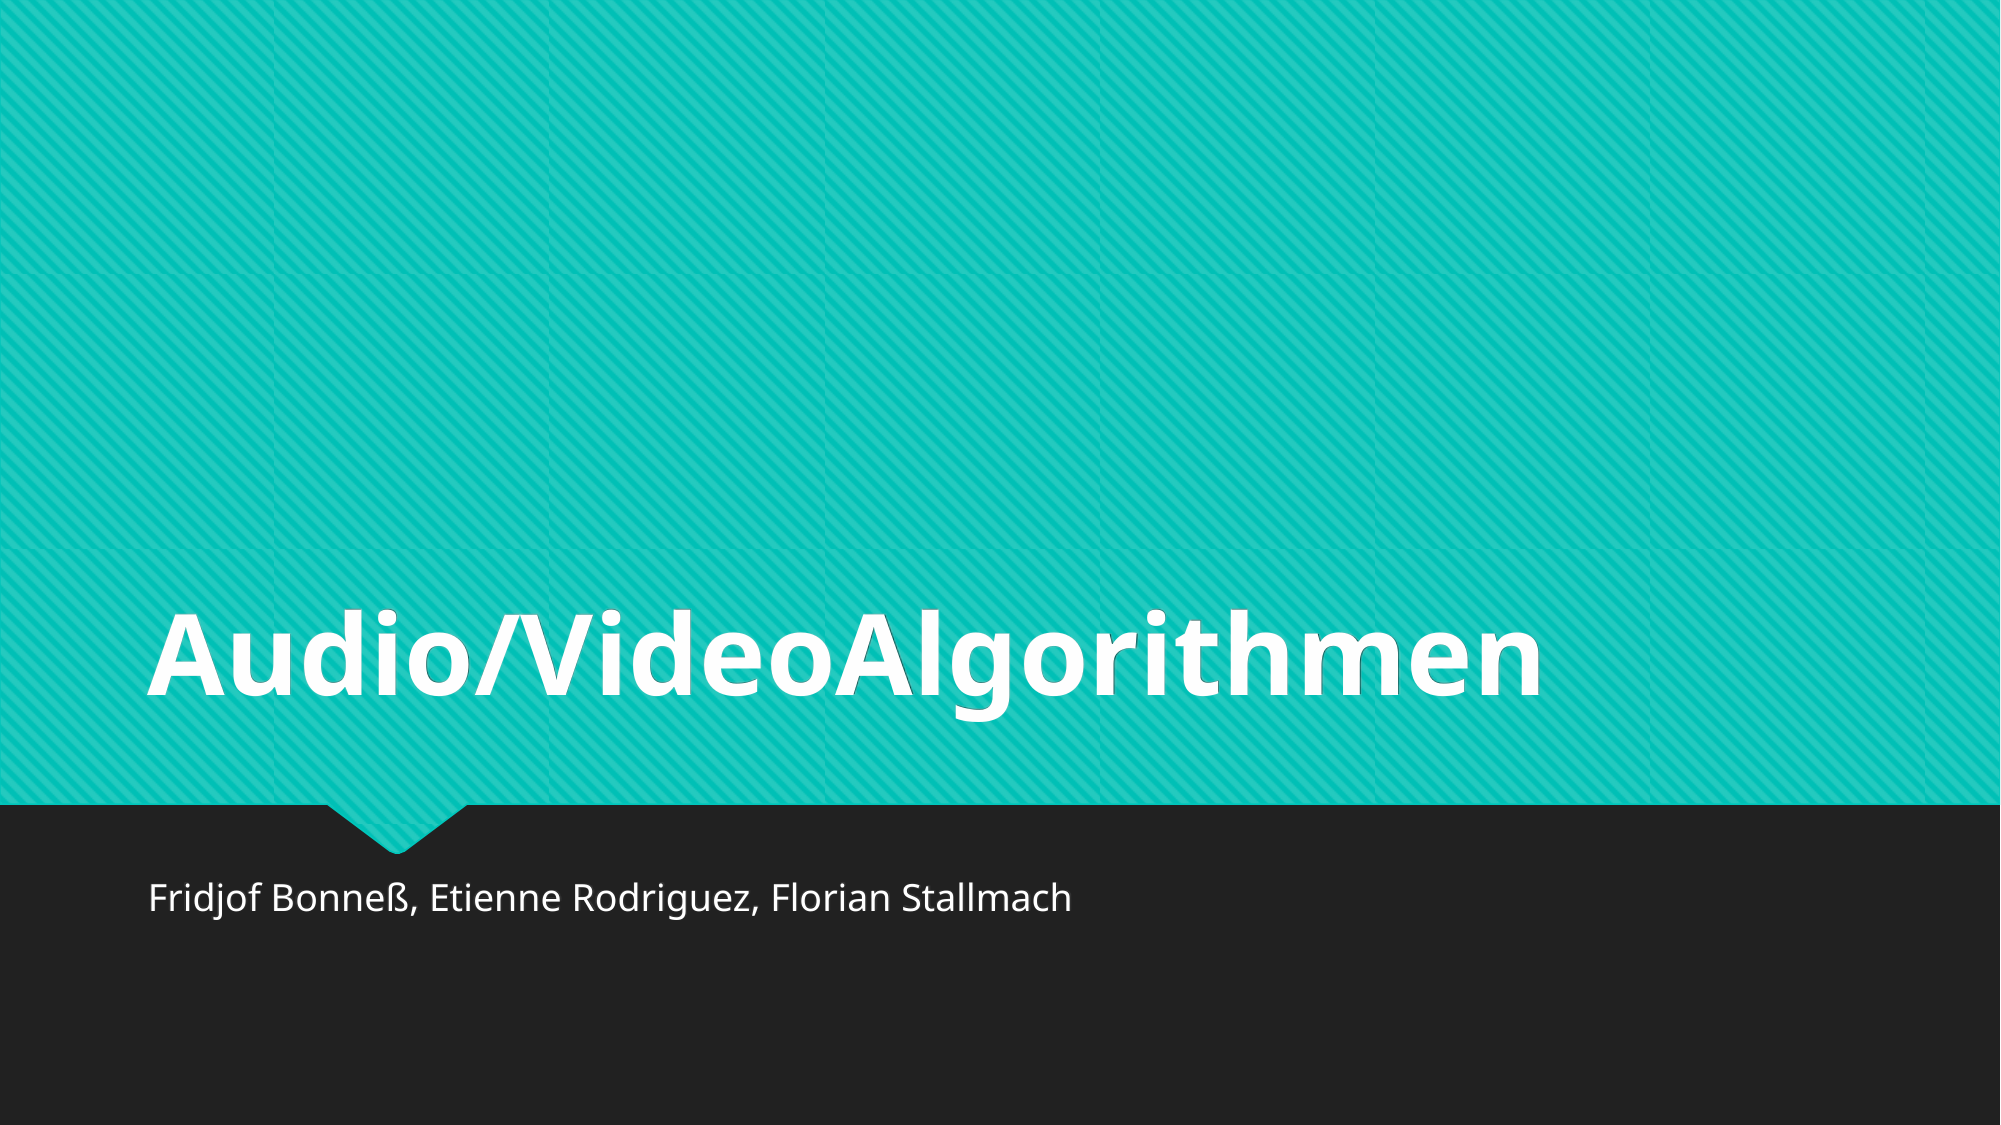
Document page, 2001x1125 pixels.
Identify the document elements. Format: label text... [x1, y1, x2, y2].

title Audio/VideoAlgorithmen [132, 237, 1868, 726]
subtitle Fridjof Bonneß, Etienne Rodriguez, Florian Stallmach [132, 866, 1868, 938]
